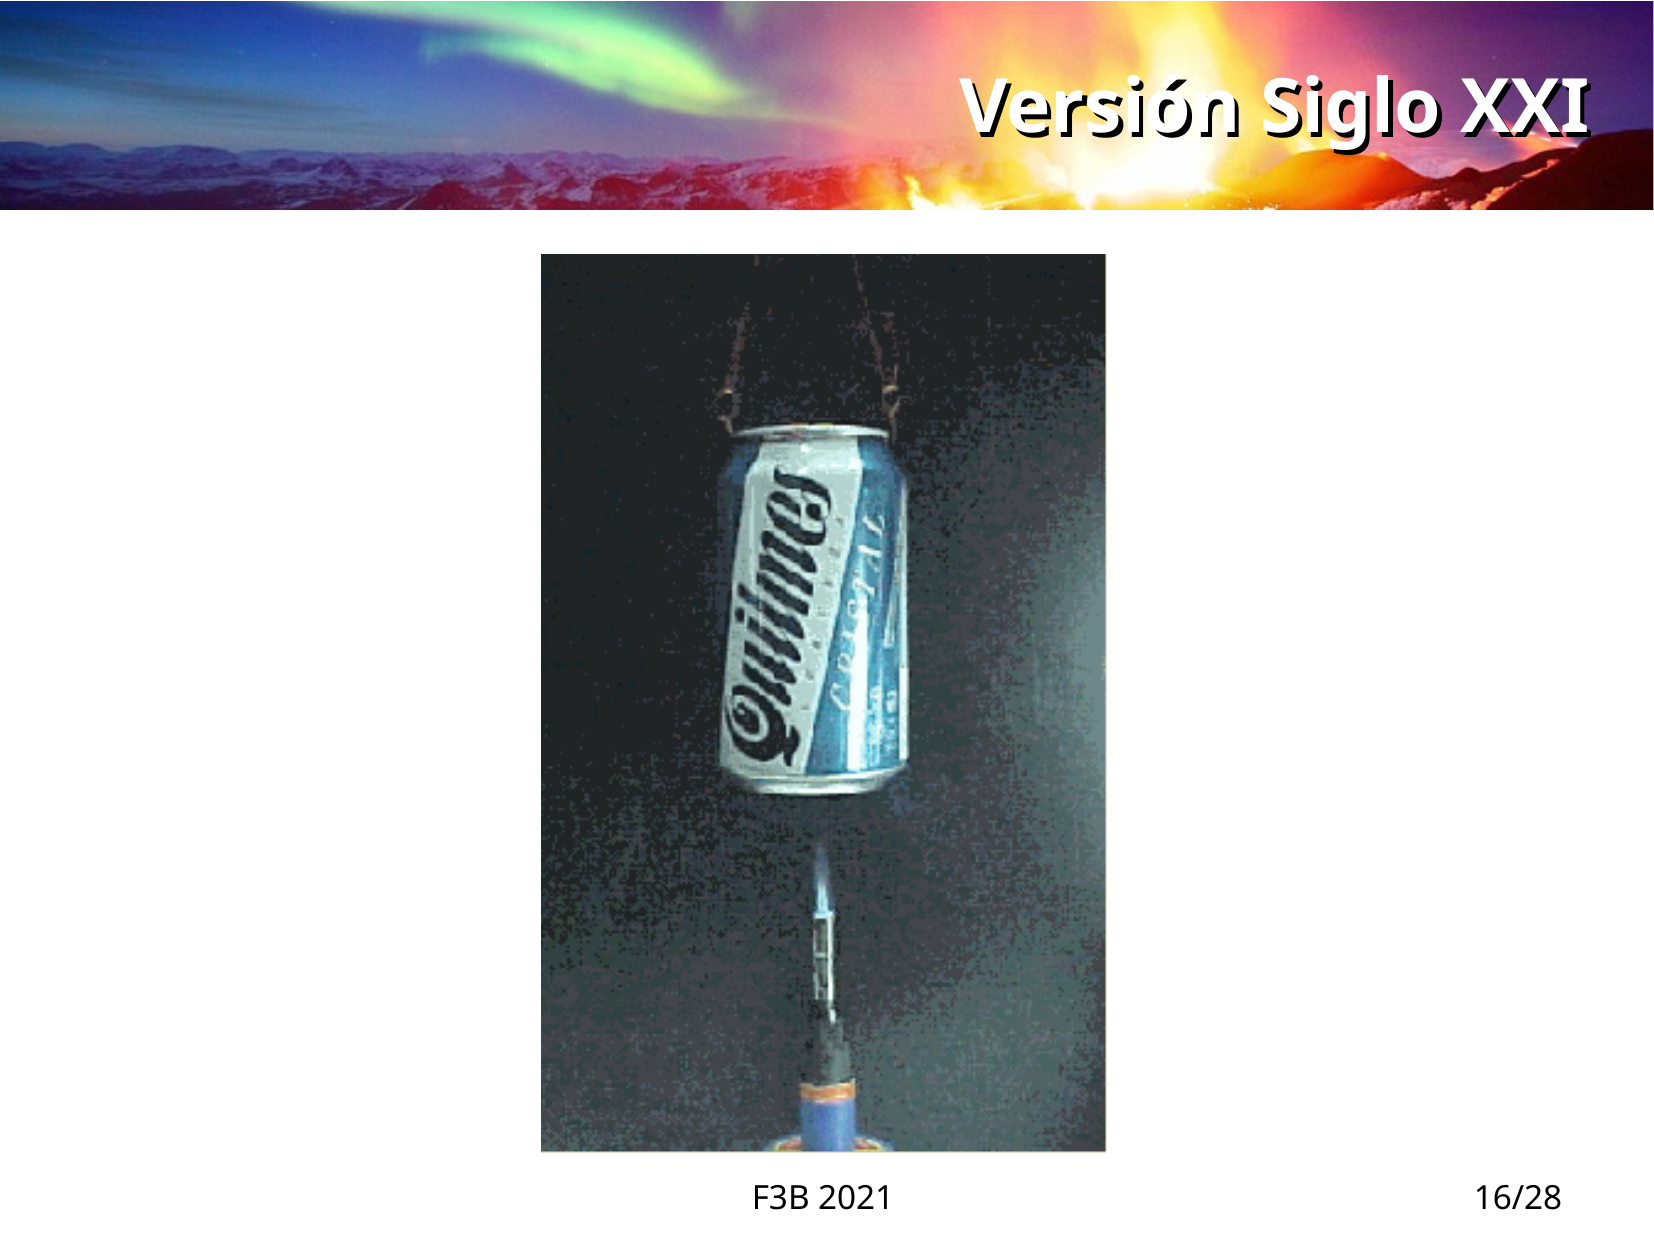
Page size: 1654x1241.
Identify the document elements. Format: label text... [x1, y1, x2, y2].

picture [0, 1, 1654, 210]
picture [541, 254, 1109, 1156]
title Versión Siglo XXI [45, 15, 1606, 191]
